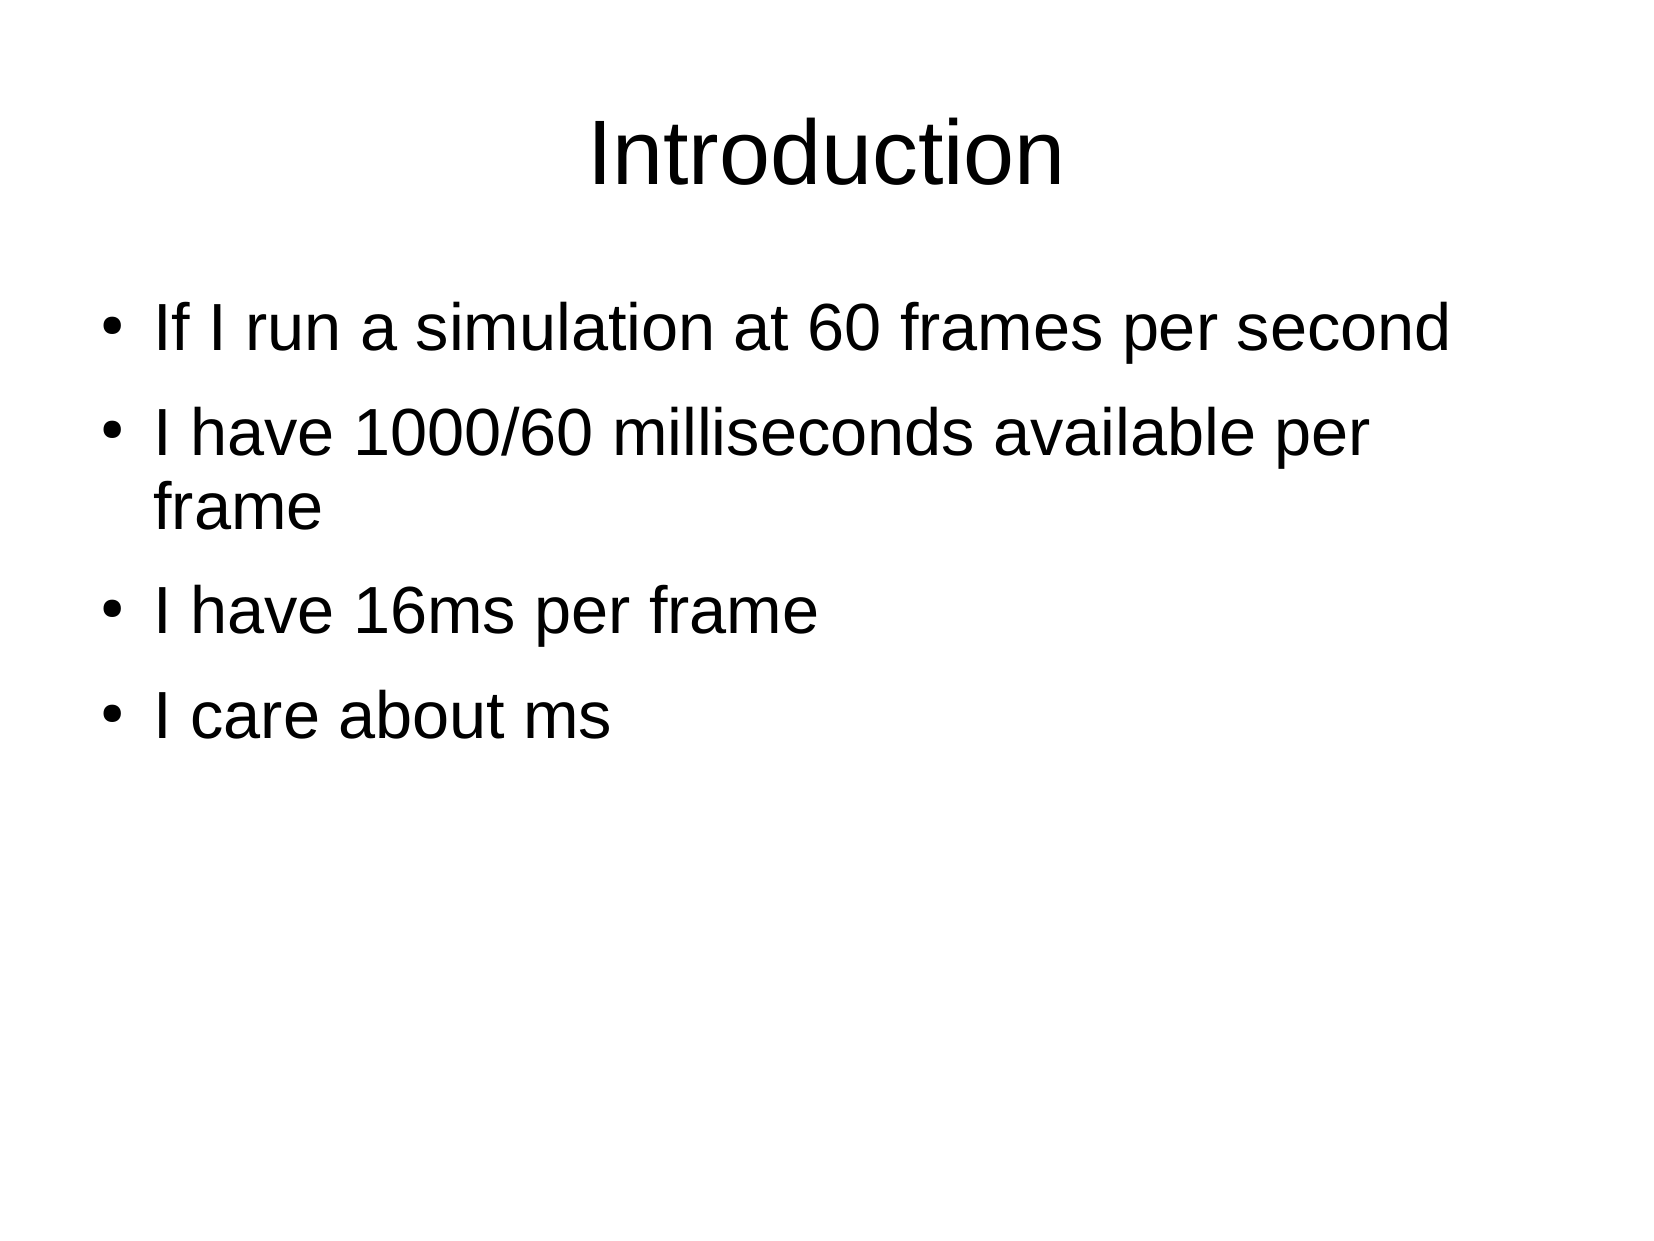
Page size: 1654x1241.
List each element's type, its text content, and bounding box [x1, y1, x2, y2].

list If I run a simulation at 60 frames per second I have 1000/60 milliseconds available per frame I have 16ms per frame I care about ms [82, 290, 1538, 1010]
title Introduction [82, 49, 1571, 257]
